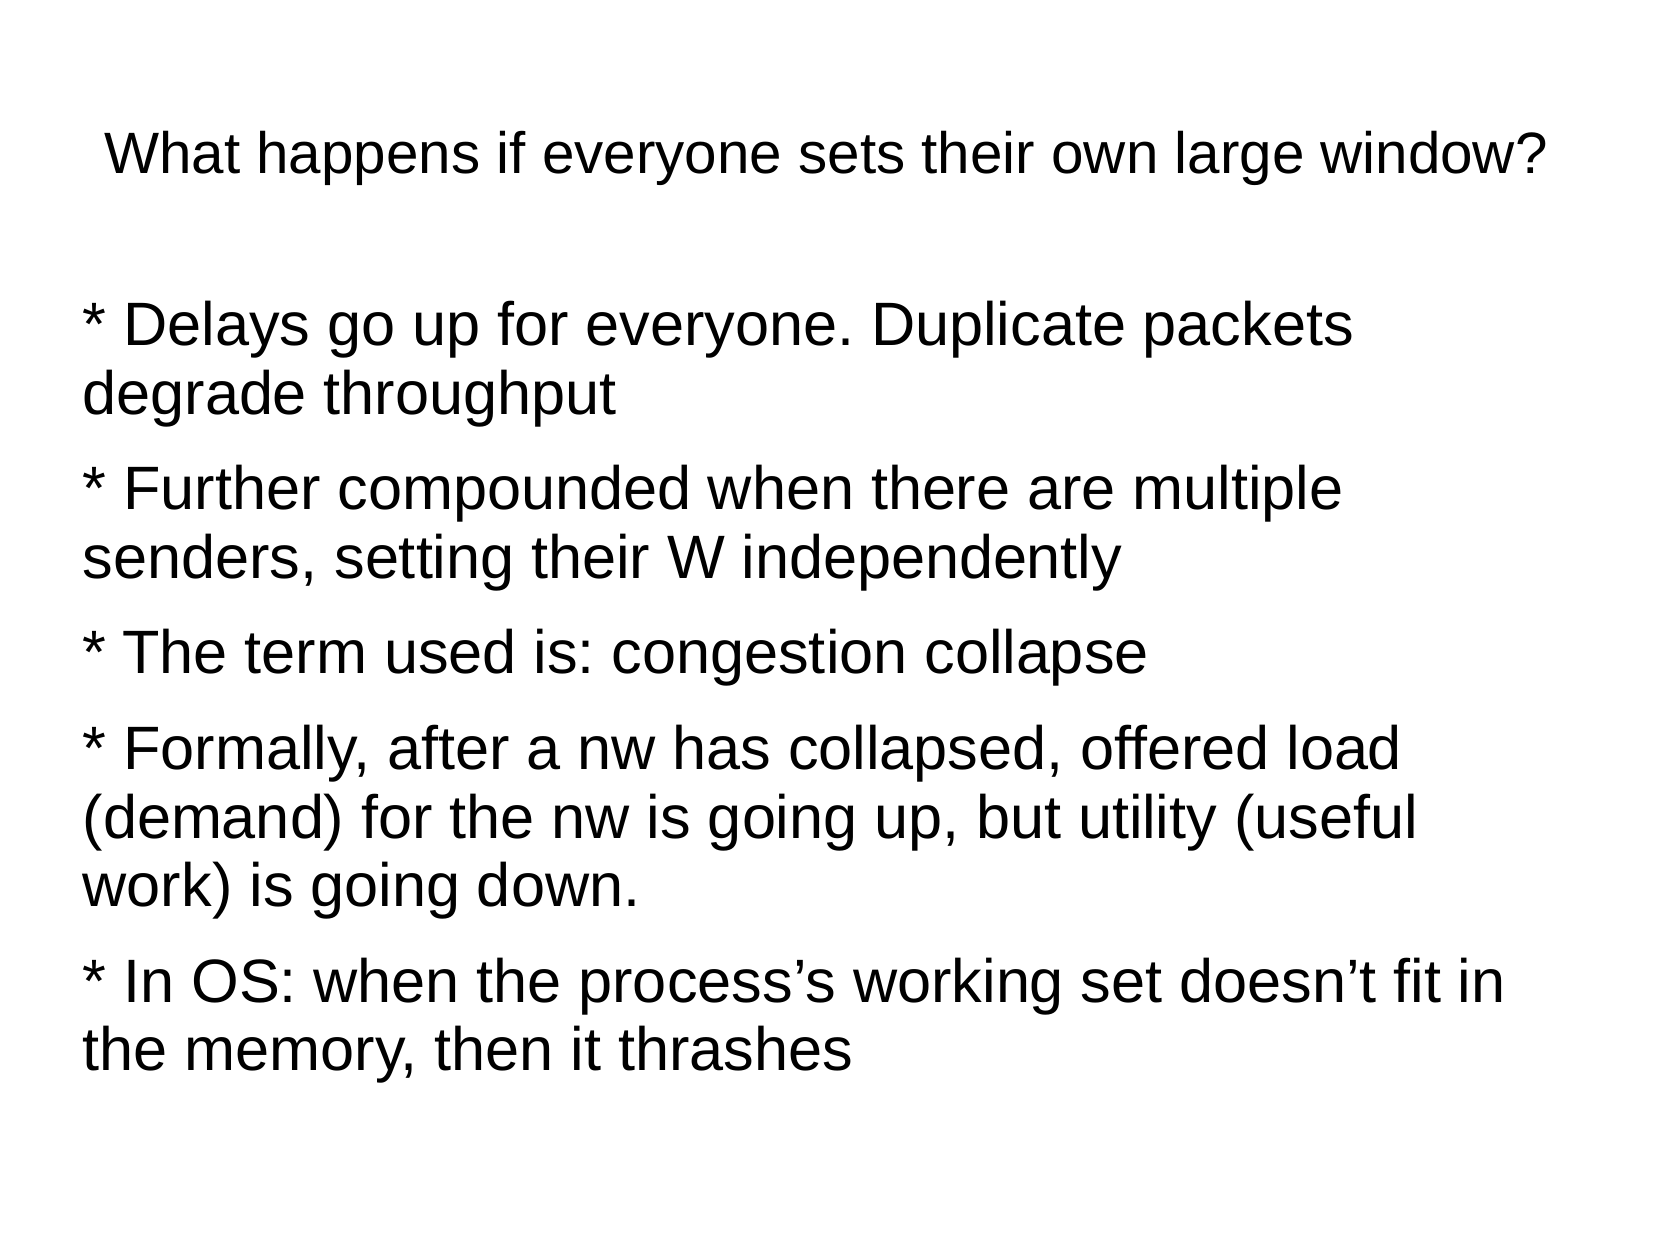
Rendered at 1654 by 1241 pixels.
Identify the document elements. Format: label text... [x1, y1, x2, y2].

list * Delays go up for everyone. Duplicate packets degrade throughput * Further compounded when there are multiple senders, setting their W independently * The term used is: congestion collapse * Formally, after a nw has collapsed, offered load (demand) for the nw is going up, but utility (useful work) is going down. * In OS: when the process’s working set doesn’t fit in the memory, then it thrashes [82, 290, 1571, 1096]
title What happens if everyone sets their own large window? [82, 49, 1571, 257]
